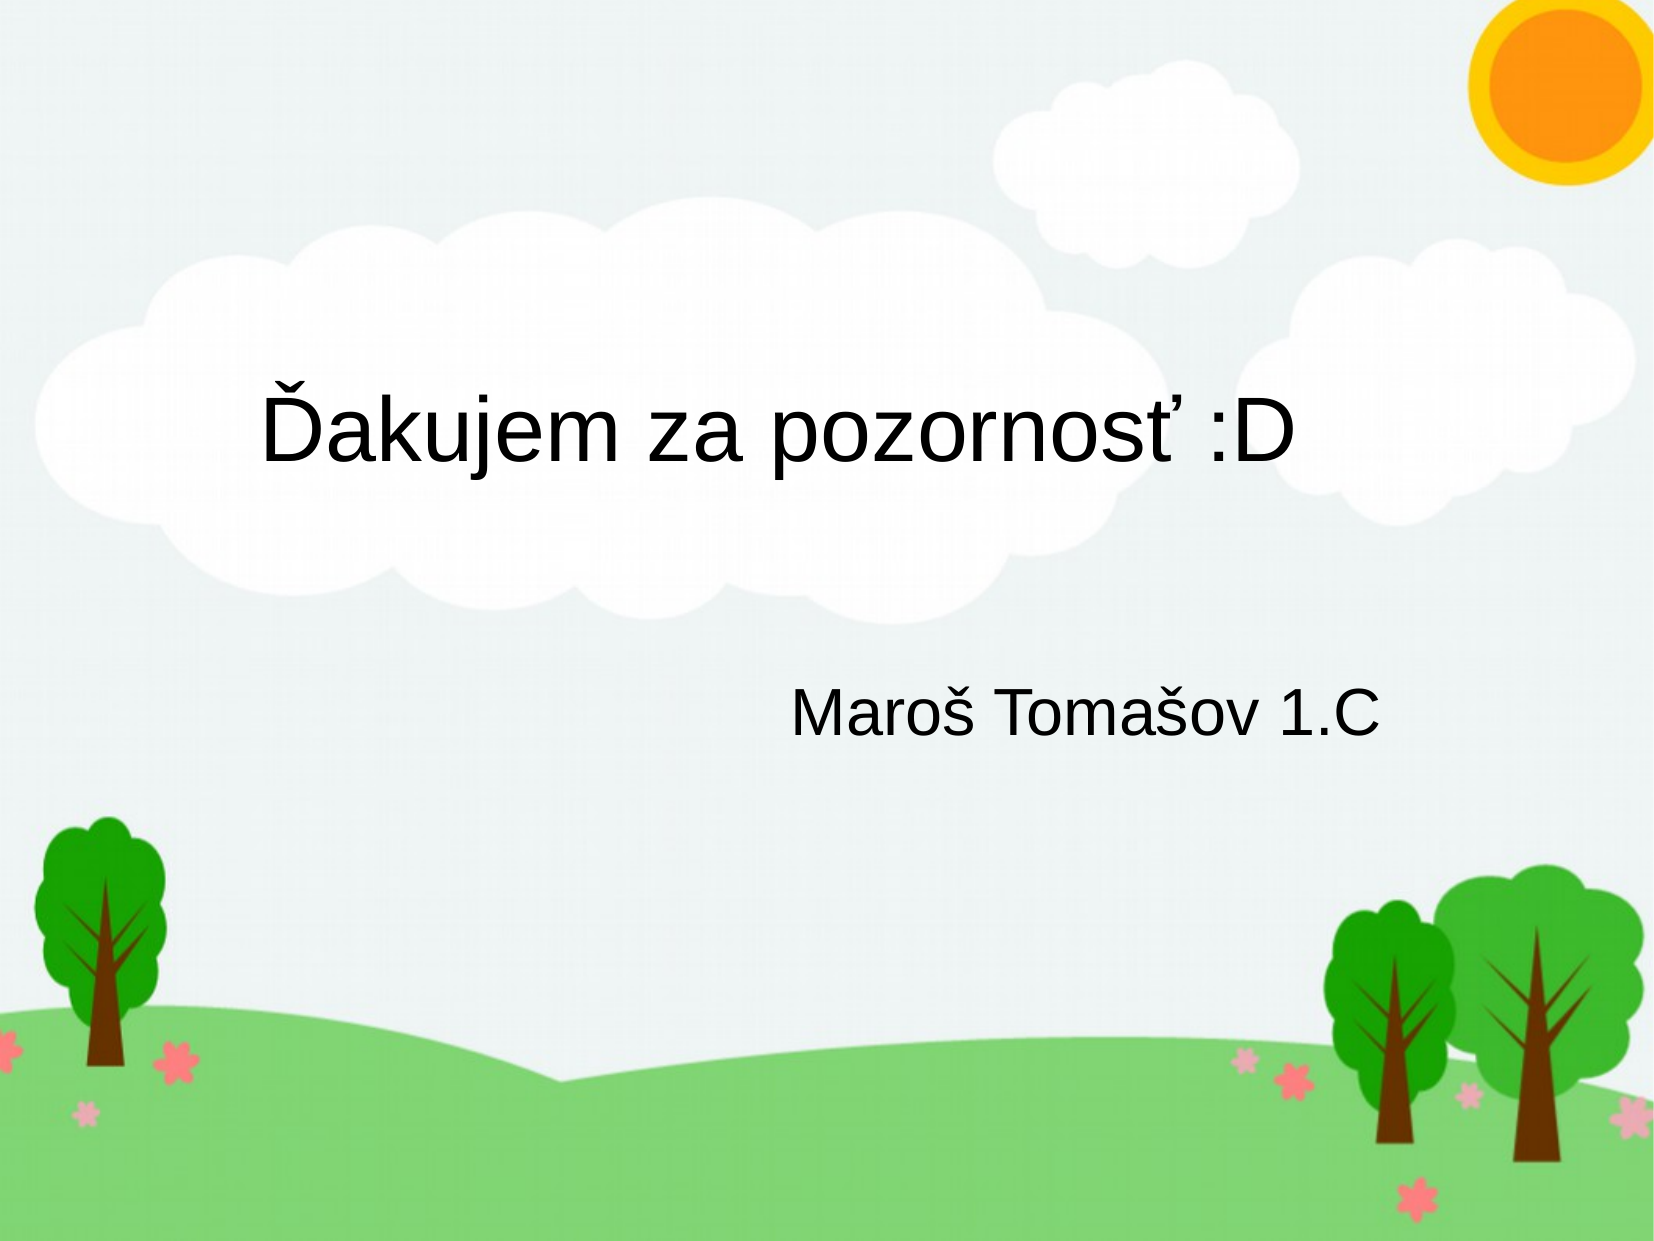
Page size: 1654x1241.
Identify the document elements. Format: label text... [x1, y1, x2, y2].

picture [0, 0, 1654, 1241]
title Ďakujem za pozornosť :D [47, 283, 1512, 577]
subtitle Maroš Tomašov 1.C [661, 632, 1512, 792]
